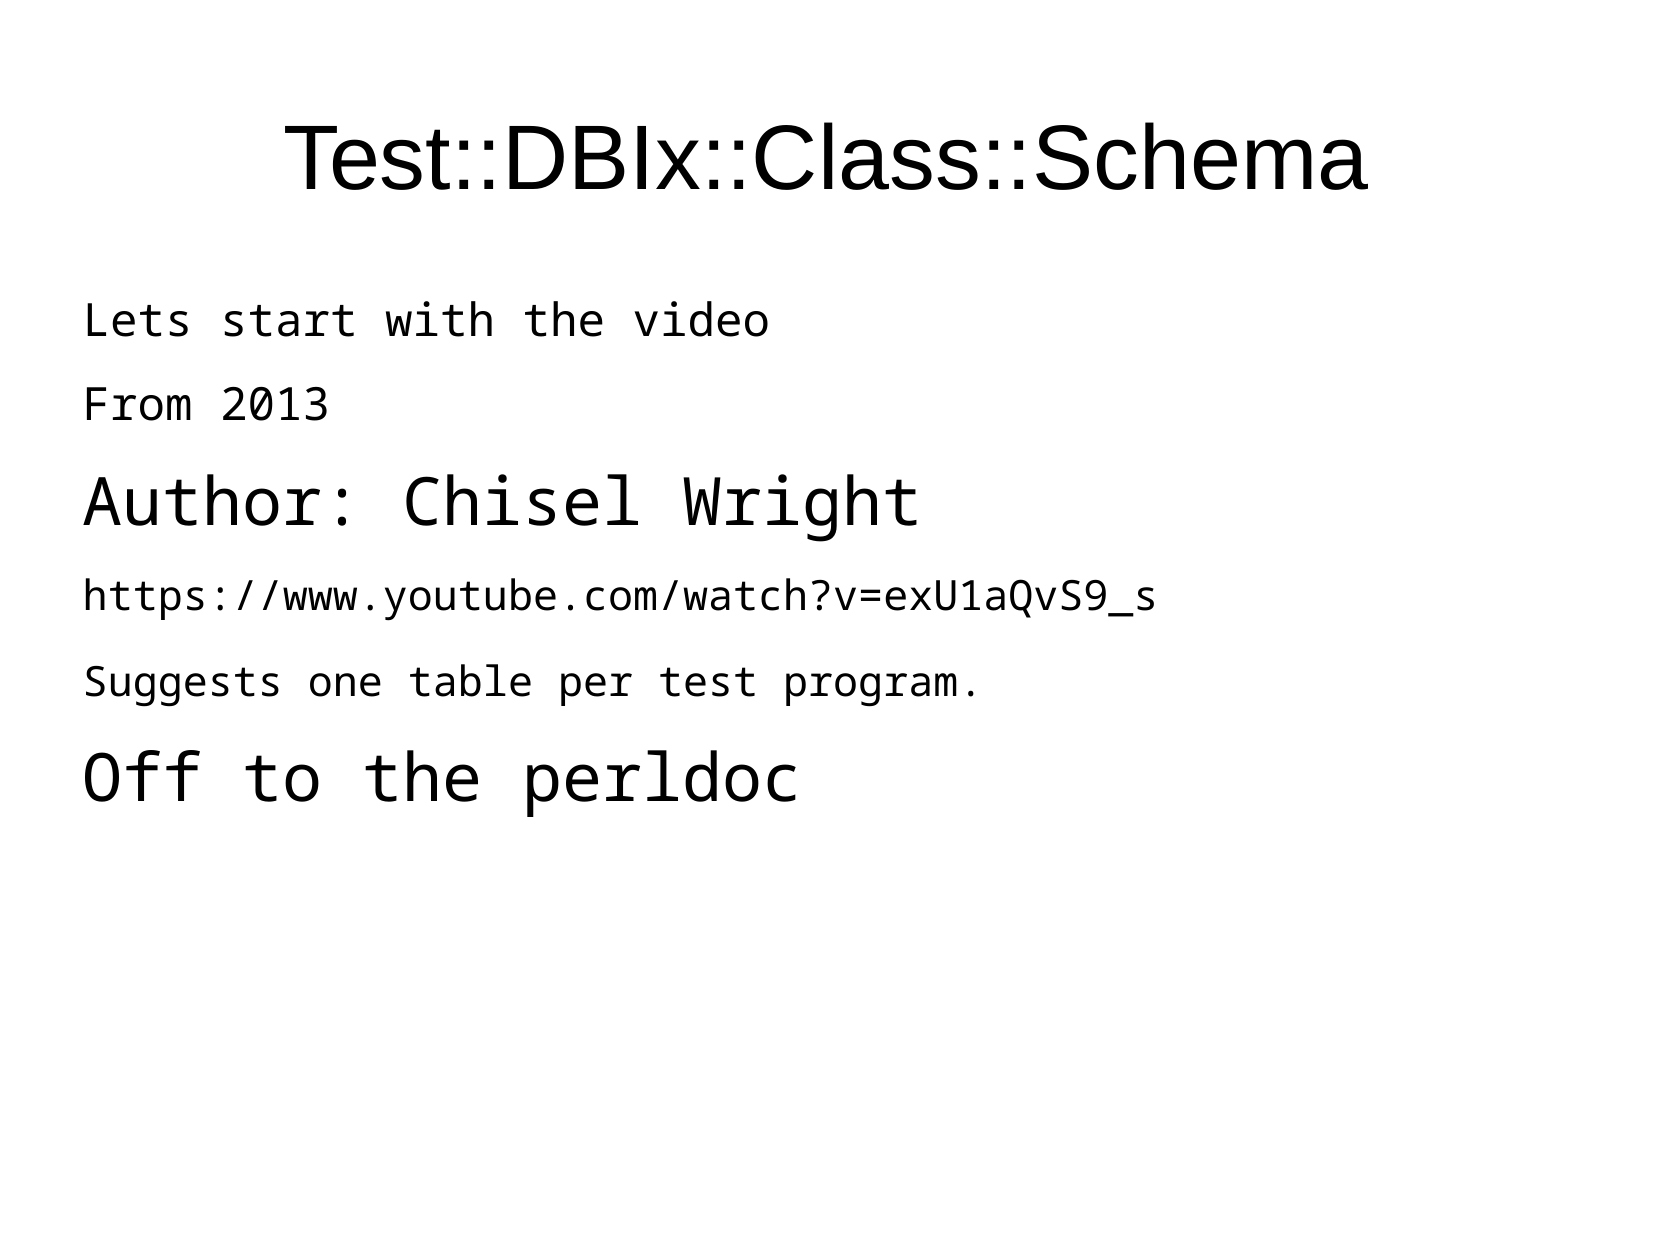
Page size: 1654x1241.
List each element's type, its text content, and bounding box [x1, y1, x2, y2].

title Test::DBIx::Class::Schema [82, 49, 1571, 257]
list Lets start with the video From 2013 Author: Chisel Wright https://www.youtube.com/watch?v=exU1aQvS9_s Suggests one table per test program. Off to the perldoc [82, 290, 1571, 1010]
